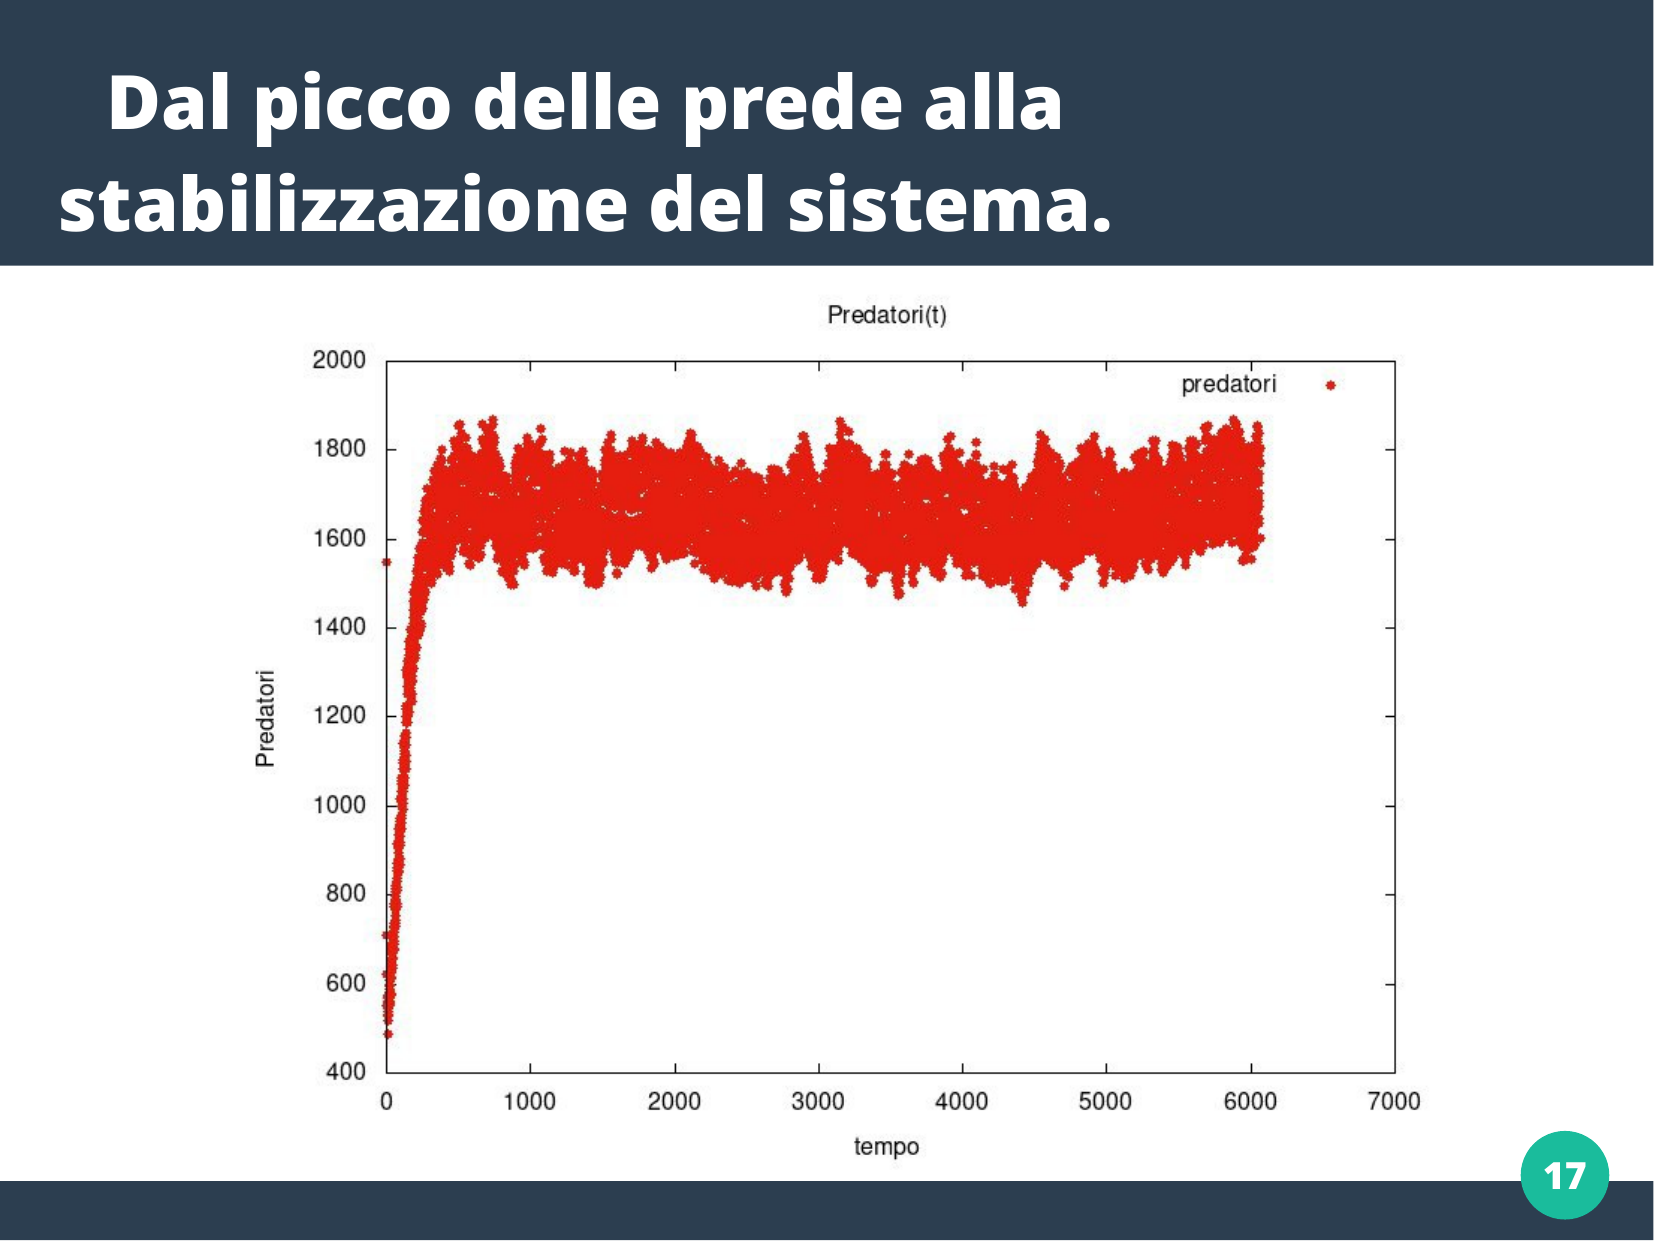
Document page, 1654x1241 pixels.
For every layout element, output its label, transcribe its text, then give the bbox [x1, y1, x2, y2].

picture [244, 271, 1441, 1170]
title Dal picco delle prede alla stabilizzazione del sistema. [59, 49, 1595, 207]
